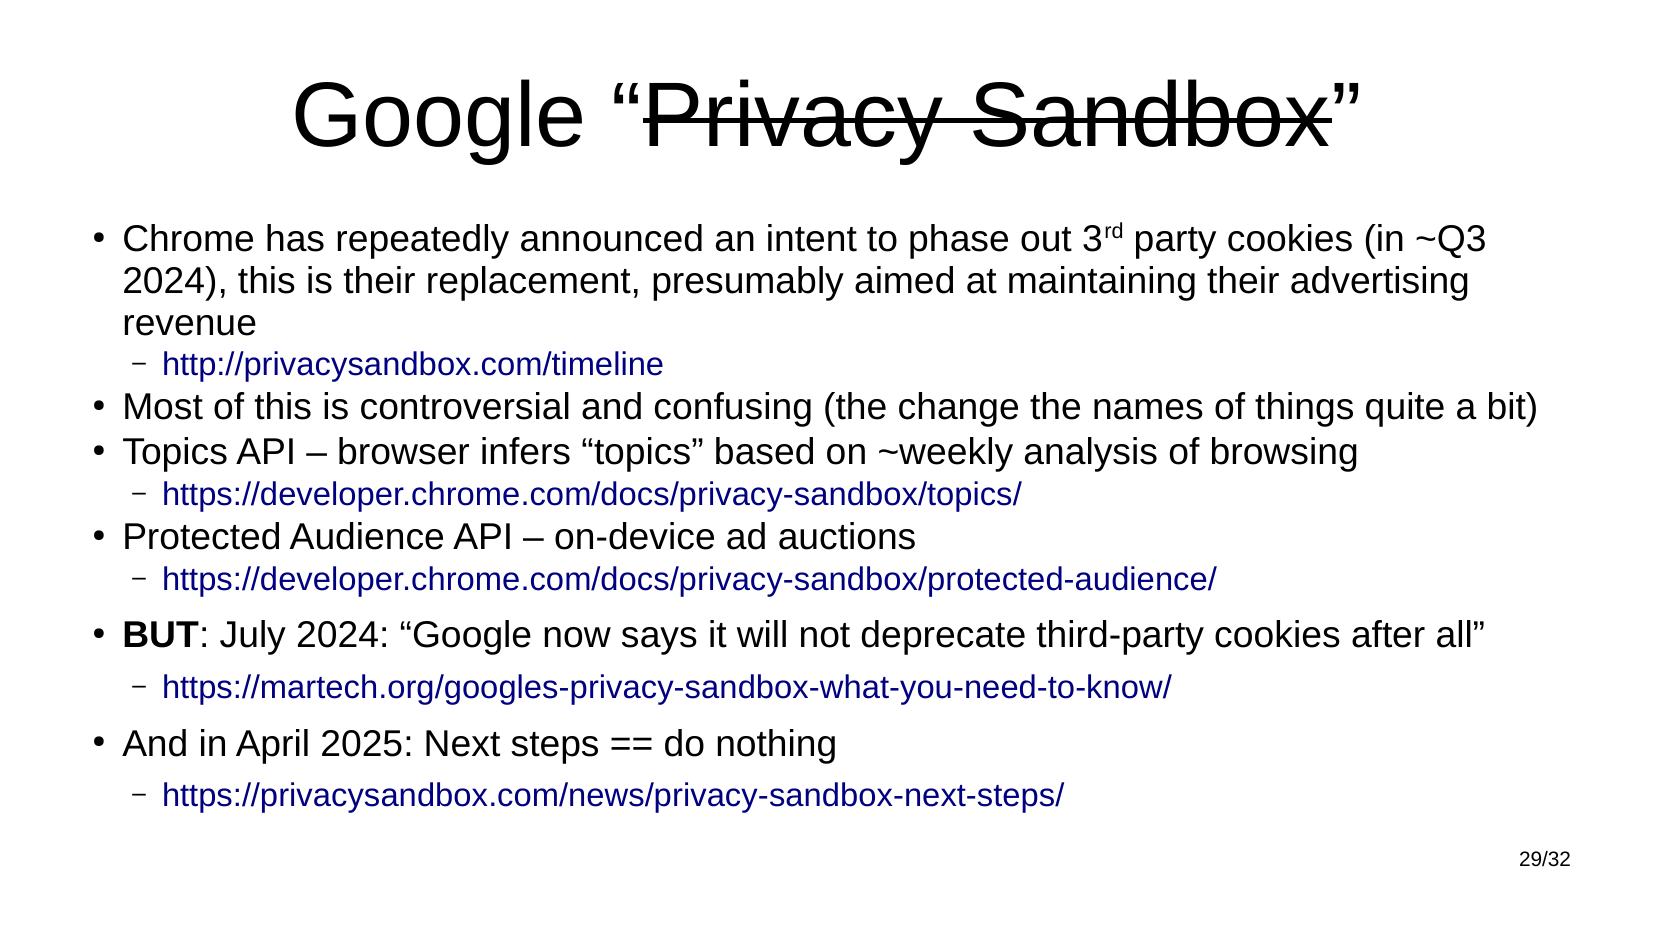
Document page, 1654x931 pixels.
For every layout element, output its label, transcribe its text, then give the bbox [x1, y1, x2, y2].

list Chrome has repeatedly announced an intent to phase out 3rd party cookies (in ~Q3 2024), this is their replacement, presumably aimed at maintaining their advertising revenue http://privacysandbox.com/timeline Most of this is controversial and confusing (the change the names of things quite a bit) Topics API – browser infers “topics” based on ~weekly analysis of browsing https://developer.chrome.com/docs/privacy-sandbox/topics/ Protected Audience API – on-device ad auctions https://developer.chrome.com/docs/privacy-sandbox/protected-audience/ BUT: July 2024: “Google now says it will not deprecate third-party cookies after all” https://martech.org/googles-privacy-sandbox-what-you-need-to-know/ And in April 2025: Next steps == do nothing https://privacysandbox.com/news/privacy-sandbox-next-steps/ [82, 217, 1571, 839]
title Google “Privacy Sandbox” [82, 37, 1571, 193]
